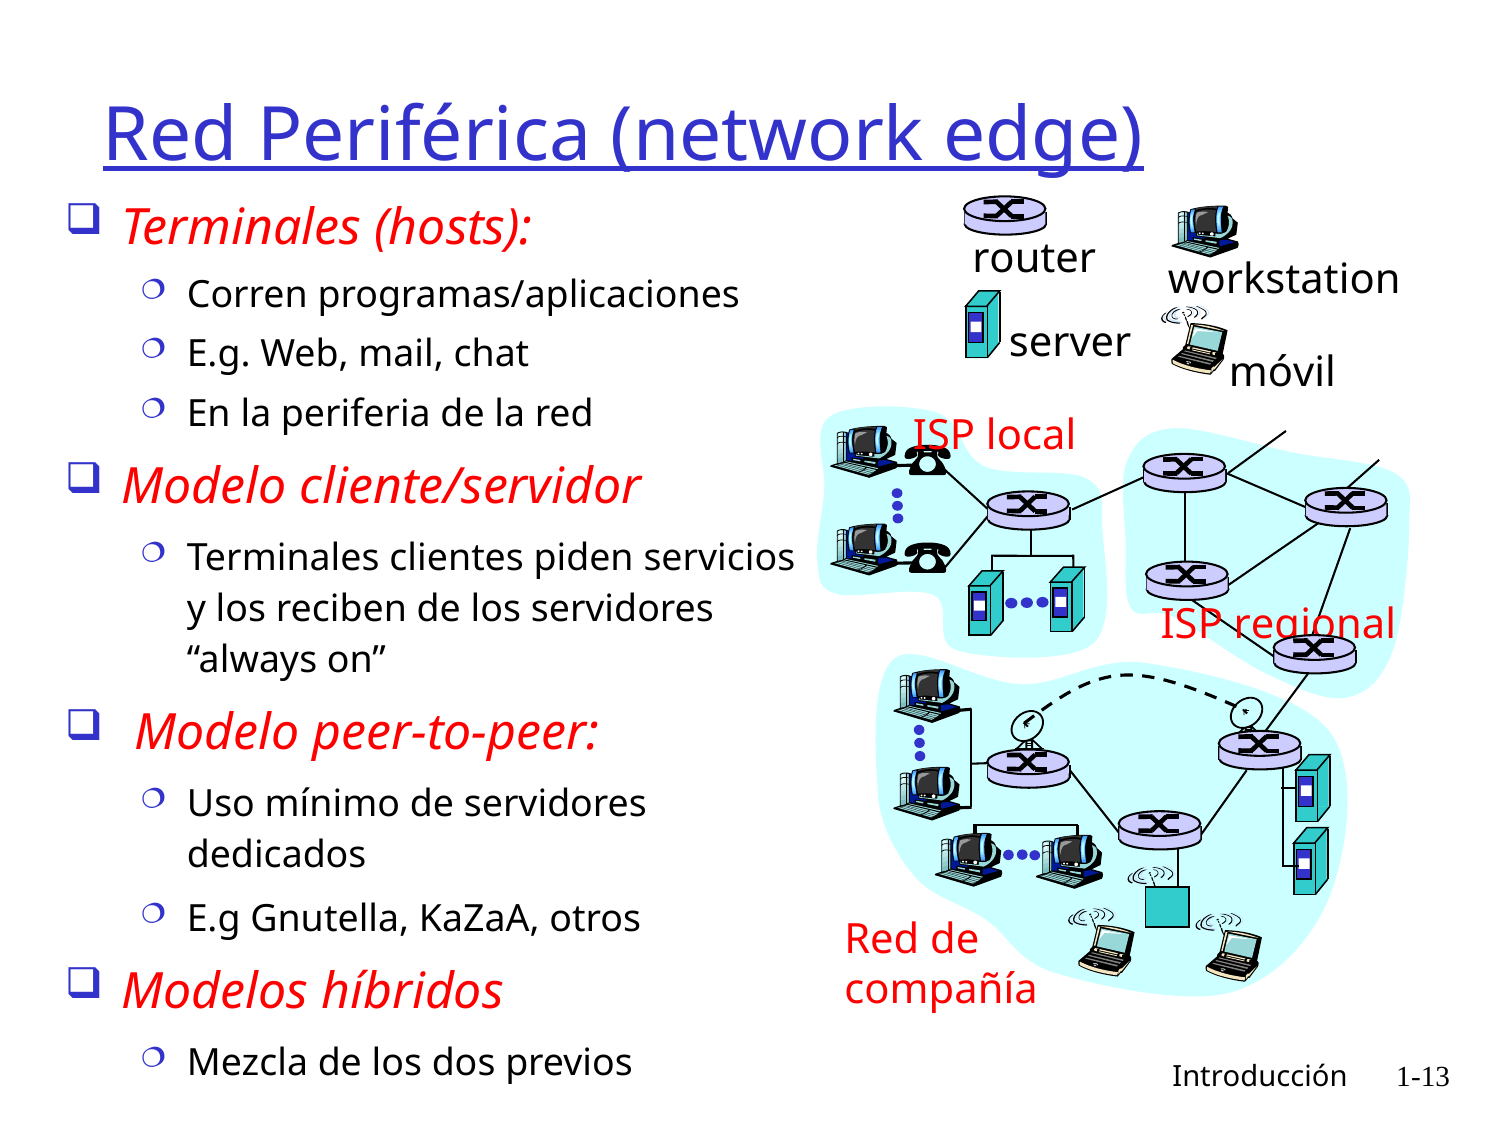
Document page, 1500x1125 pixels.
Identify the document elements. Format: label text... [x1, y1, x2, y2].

picture [1171, 205, 1240, 243]
text_box ISP local [898, 400, 1092, 467]
text_box Red de compañía [829, 903, 1053, 1020]
text_box móvil [1214, 337, 1351, 403]
text_box [875, 654, 1348, 997]
text_box workstation [1153, 243, 1416, 310]
picture [1160, 310, 1228, 375]
picture [1035, 834, 1104, 889]
picture [1229, 696, 1264, 734]
list Terminales (hosts): Corren programas/aplicaciones E.g. Web, mail, chat En la periferia de la red Modelo cliente/servidor Terminales clientes piden servicios y los reciben de los servidores “always on” Modelo peer-to-peer: Uso mínimo de servidores dedicados E.g Gnutella, KaZaA, otros Modelos híbridos Mezcla de los dos previos [49, 183, 839, 1125]
picture [1010, 710, 1045, 750]
text_box [964, 196, 1046, 223]
text_box server [993, 307, 1147, 373]
text_box [1122, 428, 1410, 614]
text_box [965, 290, 1000, 359]
text_box ISP regional [1145, 589, 1412, 656]
picture [830, 523, 899, 576]
title Red Periférica (network edge) [87, 16, 1363, 247]
text_box router [957, 223, 1112, 289]
picture [893, 668, 962, 723]
text_box [816, 406, 1108, 658]
text_box 1-<number> [1362, 1050, 1466, 1125]
text_box Introducción [887, 1050, 1362, 1125]
picture [904, 542, 951, 573]
picture [934, 832, 1004, 887]
picture [904, 467, 948, 476]
picture [830, 425, 899, 478]
picture [1195, 911, 1262, 982]
text_box [1235, 635, 1391, 699]
picture [1179, 865, 1190, 886]
picture [893, 766, 962, 821]
picture [1068, 865, 1177, 977]
